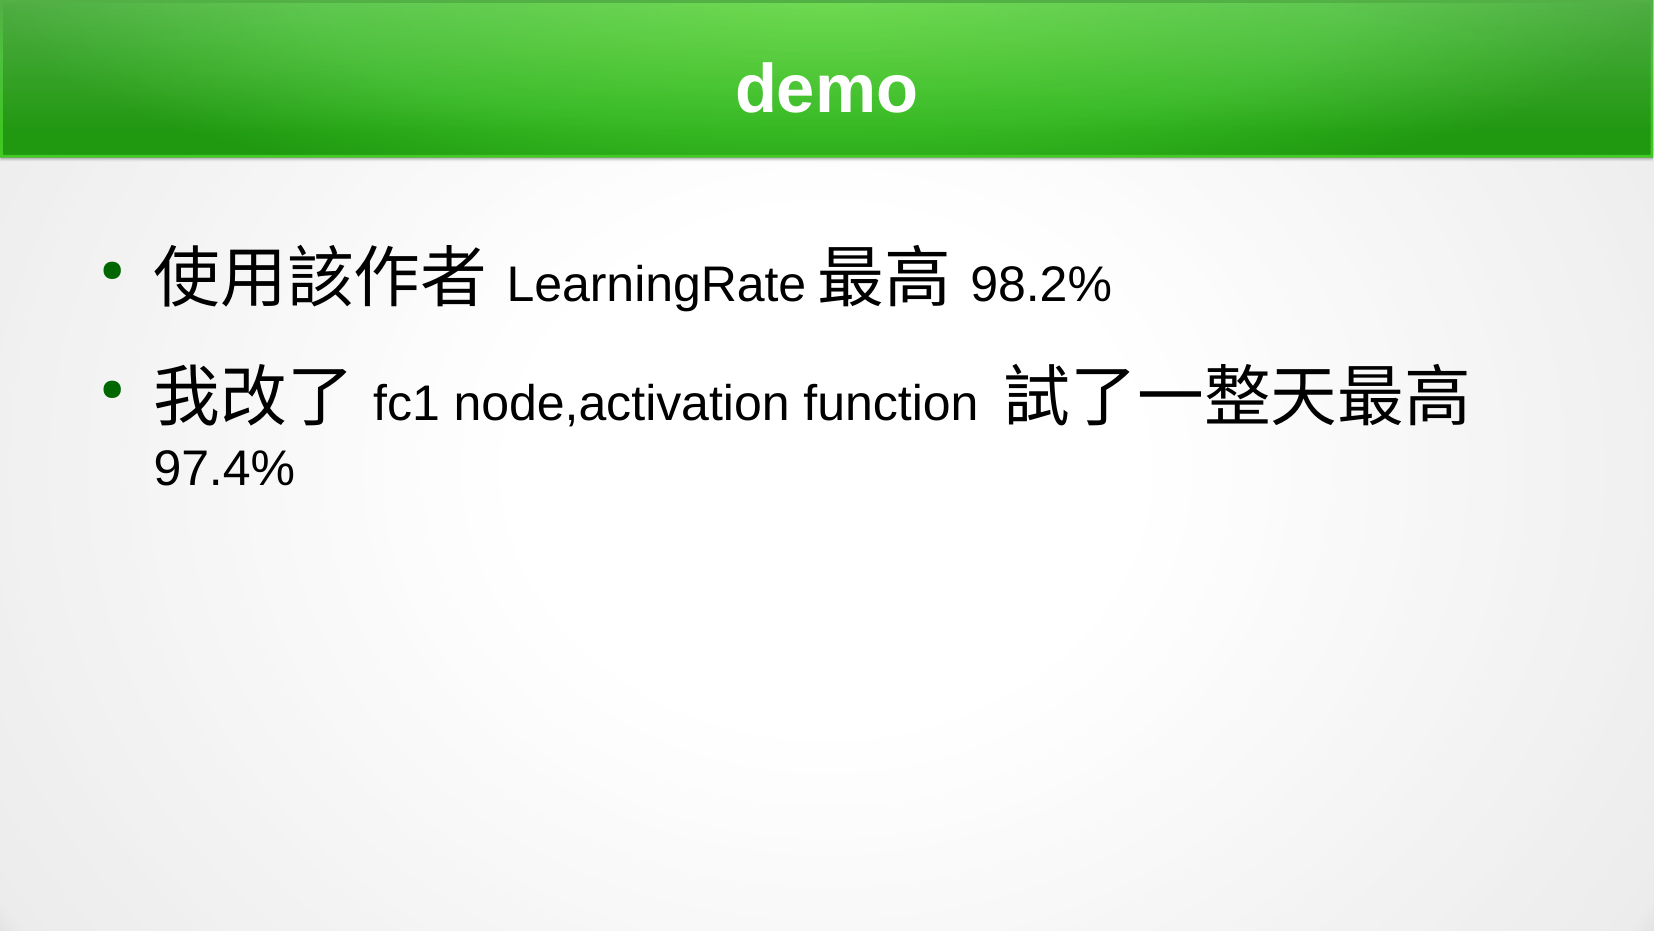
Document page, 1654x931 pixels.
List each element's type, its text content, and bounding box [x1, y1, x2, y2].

list 使用該作者LearningRate最高98.2% 我改了fc1 node,activation function 試了一整天最高97.4% [82, 224, 1571, 764]
title demo [82, 35, 1571, 142]
